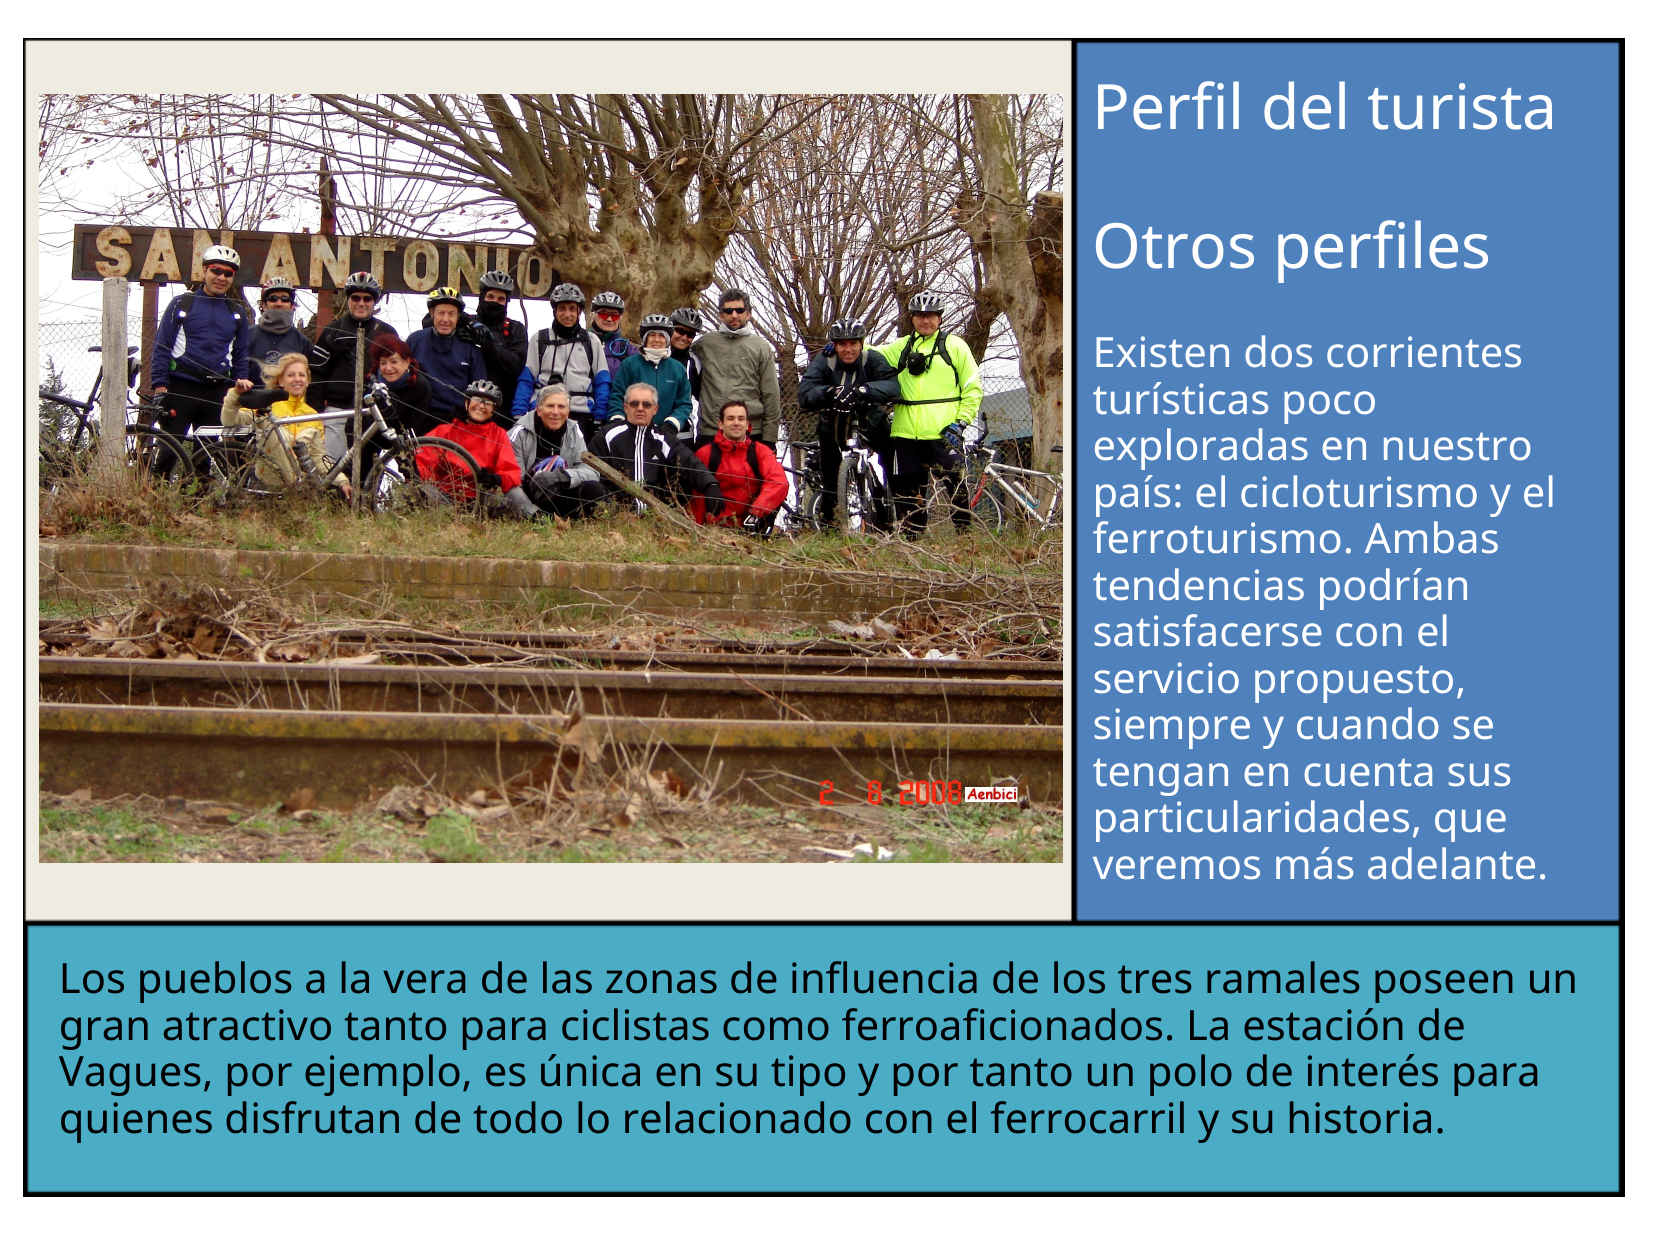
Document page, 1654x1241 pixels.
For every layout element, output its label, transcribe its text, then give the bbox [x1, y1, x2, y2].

text_box Perfil del turista Otros perfiles [1092, 73, 1565, 180]
picture [23, 38, 1630, 1202]
text_box Existen dos corrientes turísticas poco exploradas en nuestro país: el cicloturismo y el ferroturismo. Ambas tendencias podrían satisfacerse con el servicio propuesto, siempre y cuando se tengan en cuenta sus particularidades, que veremos más adelante. [1092, 330, 1565, 567]
text_box Los pueblos a la vera de las zonas de influencia de los tres ramales poseen un gran atractivo tanto para ciclistas como ferroaficionados. La estación de Vagues, por ejemplo, es única en su tipo y por tanto un polo de interés para quienes disfrutan de todo lo relacionado con el ferrocarril y su historia. [59, 956, 1583, 1075]
